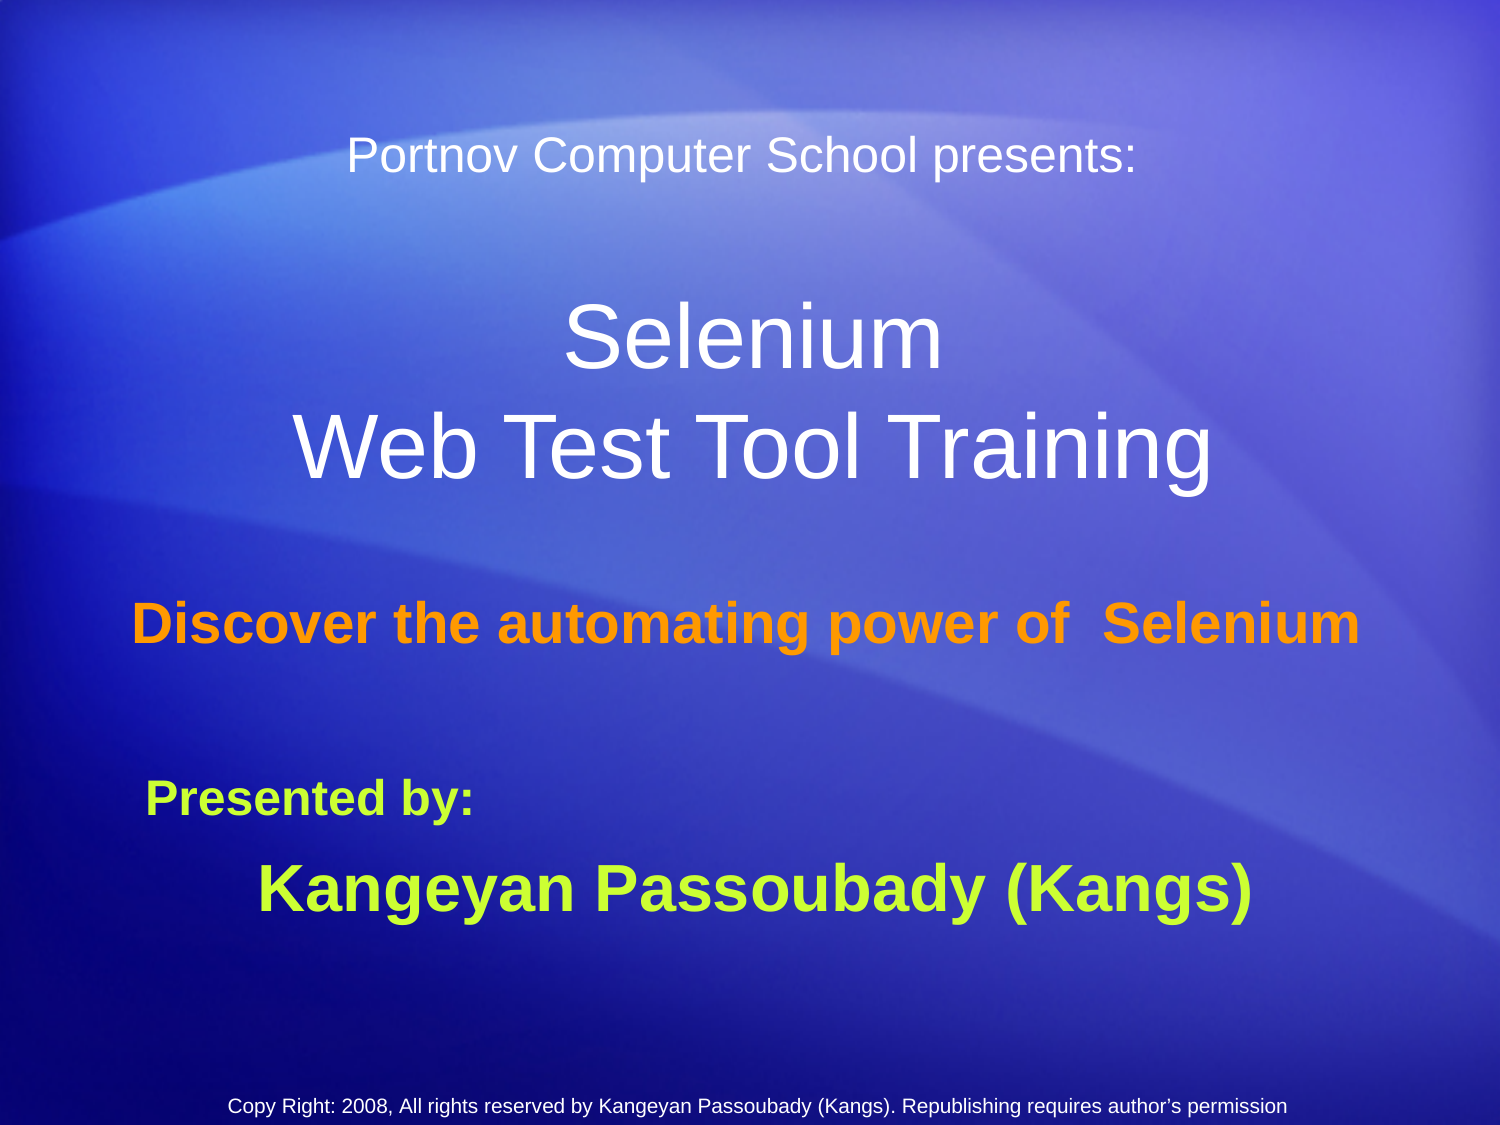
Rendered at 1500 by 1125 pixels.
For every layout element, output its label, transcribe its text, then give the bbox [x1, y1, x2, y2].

text_box Portnov Computer School presents: [323, 115, 1162, 191]
text_box Presented by: Kangeyan Passoubady (Kangs) [130, 740, 1382, 970]
subtitle Discover the automating power of Selenium [79, 577, 1414, 684]
picture [0, 0, 1500, 1125]
title Selenium Web Test Tool Training [77, 266, 1431, 508]
text_box Copy Right: 2008, All rights reserved by Kangeyan Passoubady (Kangs). Republishing requires author’s permission [212, 1084, 1384, 1125]
